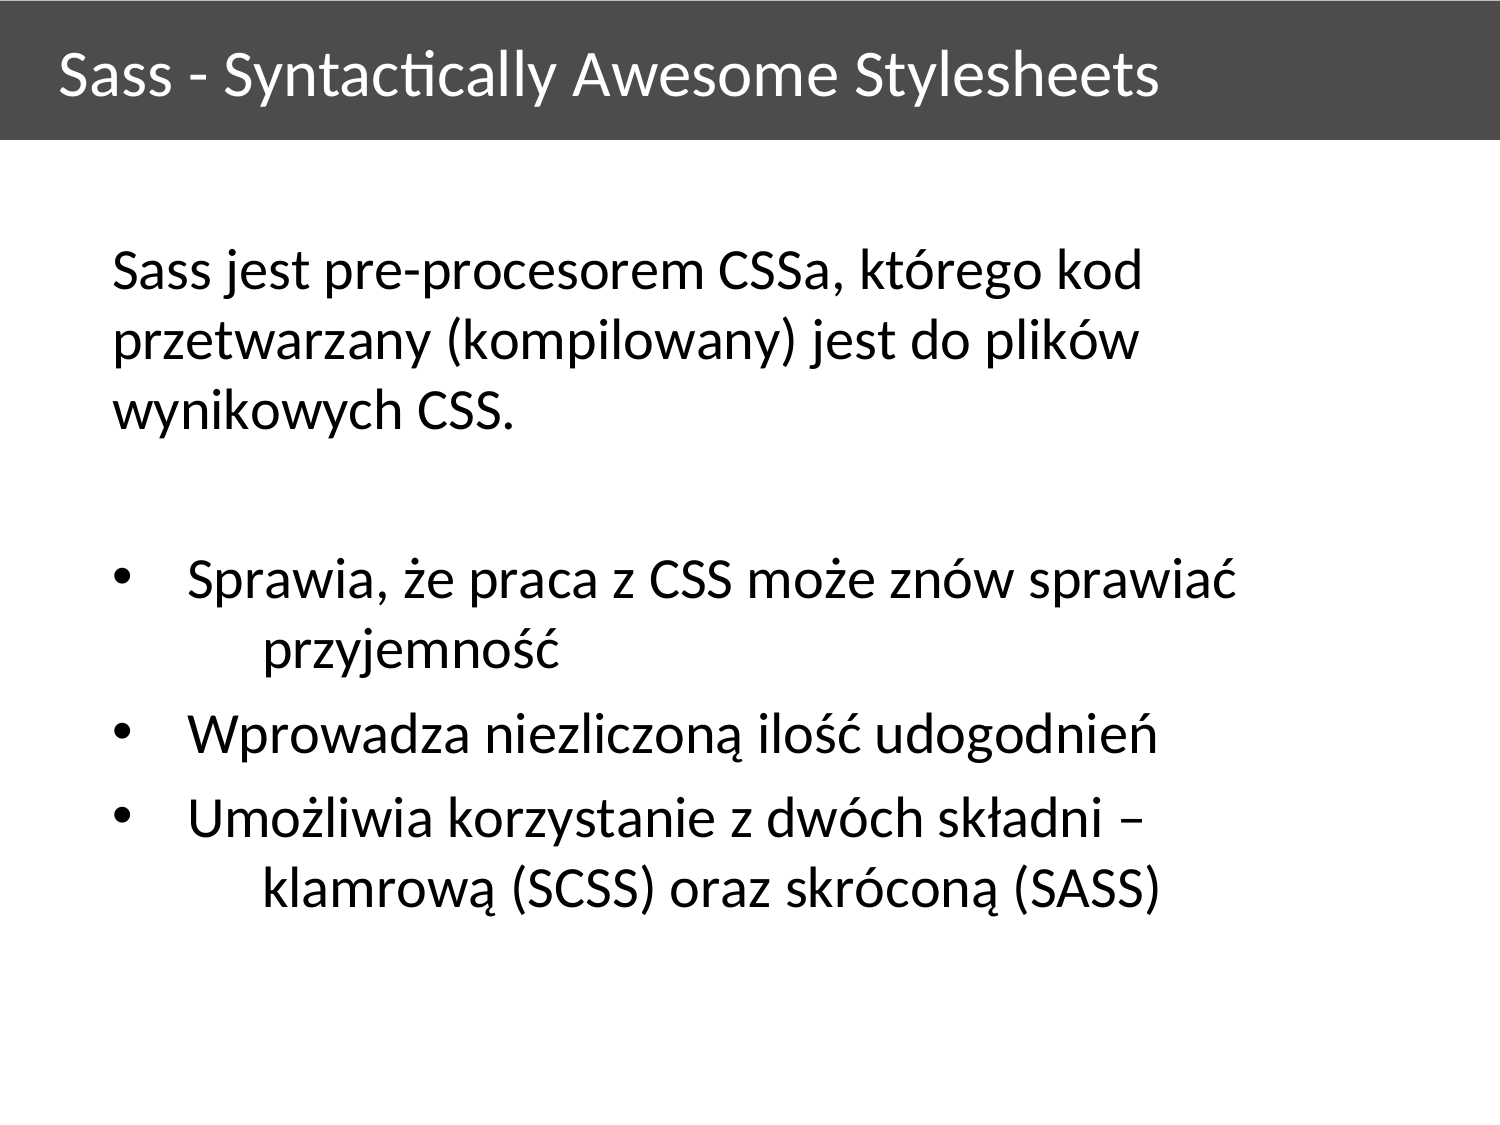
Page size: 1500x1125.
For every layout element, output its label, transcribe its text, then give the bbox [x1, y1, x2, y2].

subtitle Sass jest pre-procesorem CSSa, którego kod przetwarzany (kompilowany) jest do plików wynikowych CSS. Sprawia, że praca z CSS może znów sprawiać przyjemność Wprowadza niezliczoną ilość udogodnień Umożliwia korzystanie z dwóch składni – klamrową (SCSS) oraz skróconą (SASS) [0, 142, 1495, 933]
text_box Sass - Syntactically Awesome Stylesheets [0, 1, 1500, 140]
